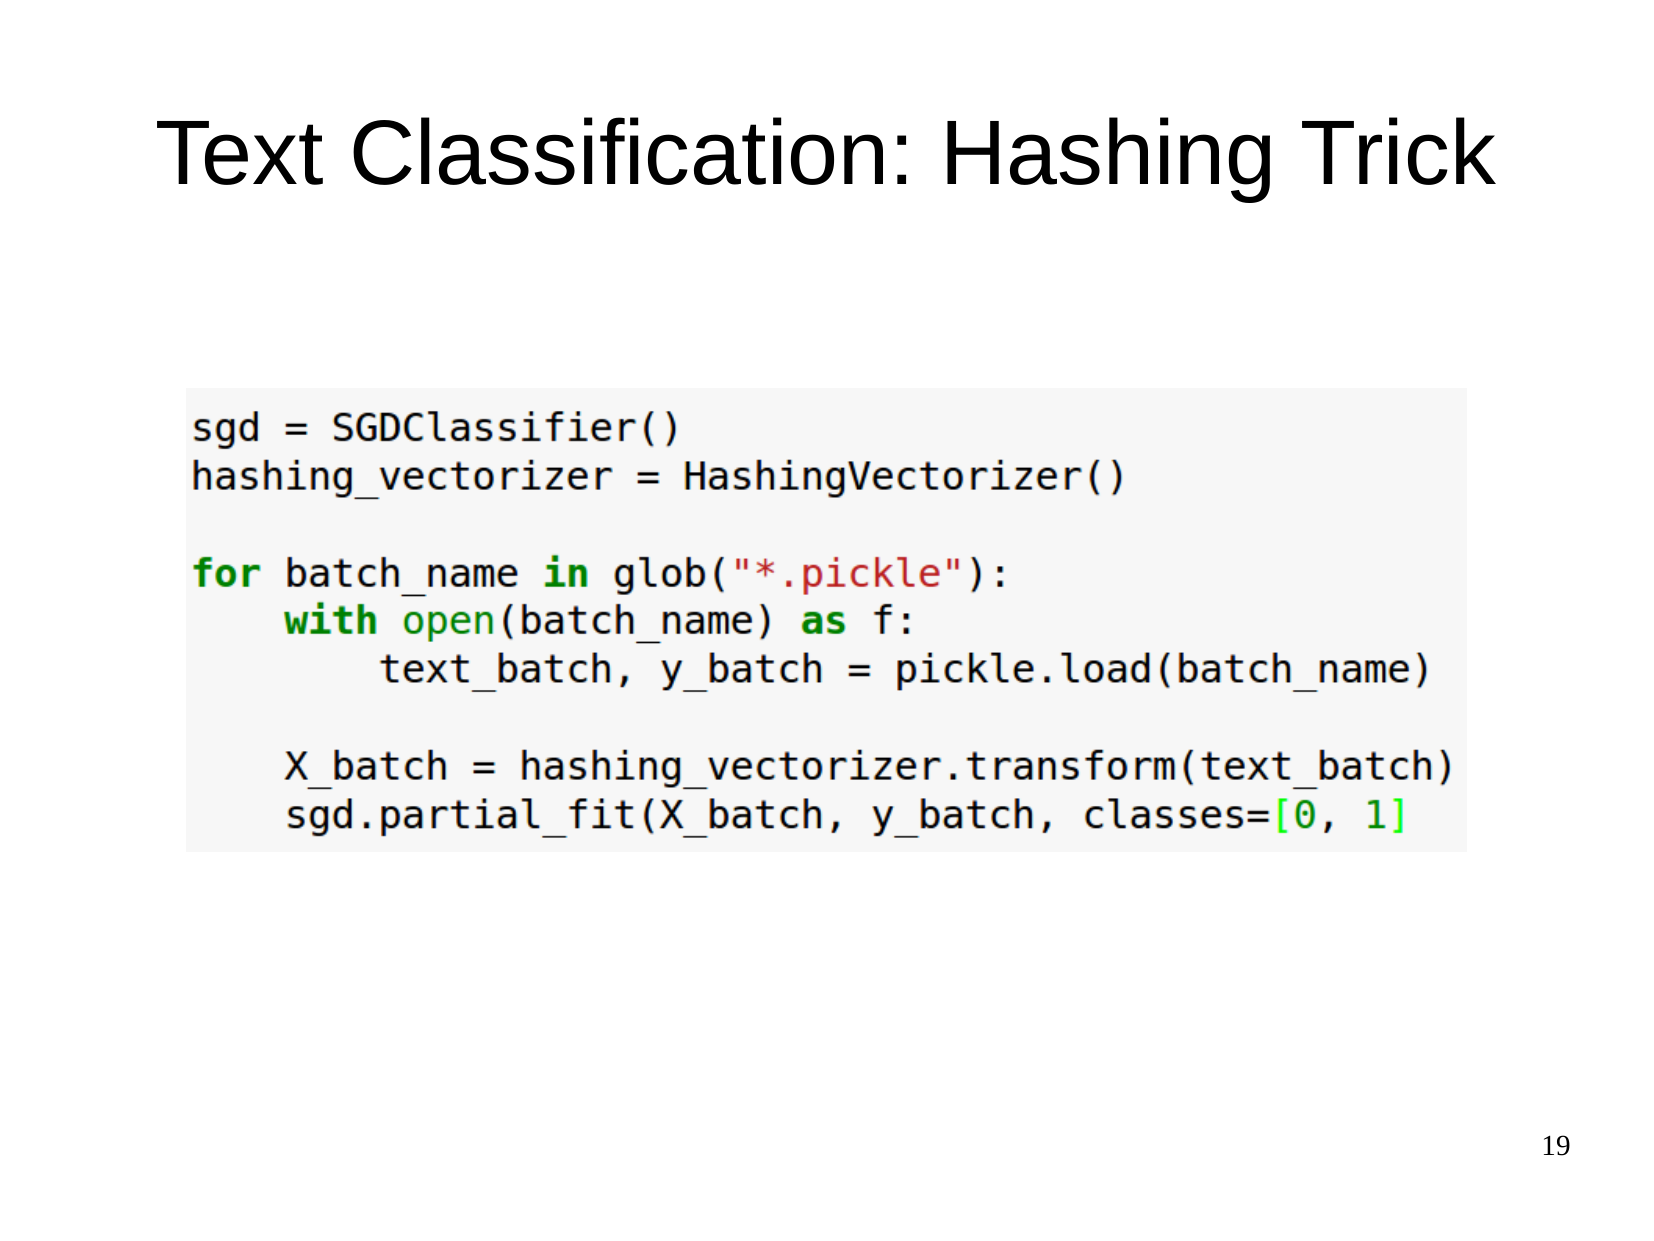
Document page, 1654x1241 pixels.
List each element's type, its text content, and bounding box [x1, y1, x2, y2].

title Text Classification: Hashing Trick [82, 49, 1571, 257]
picture [186, 388, 1467, 852]
